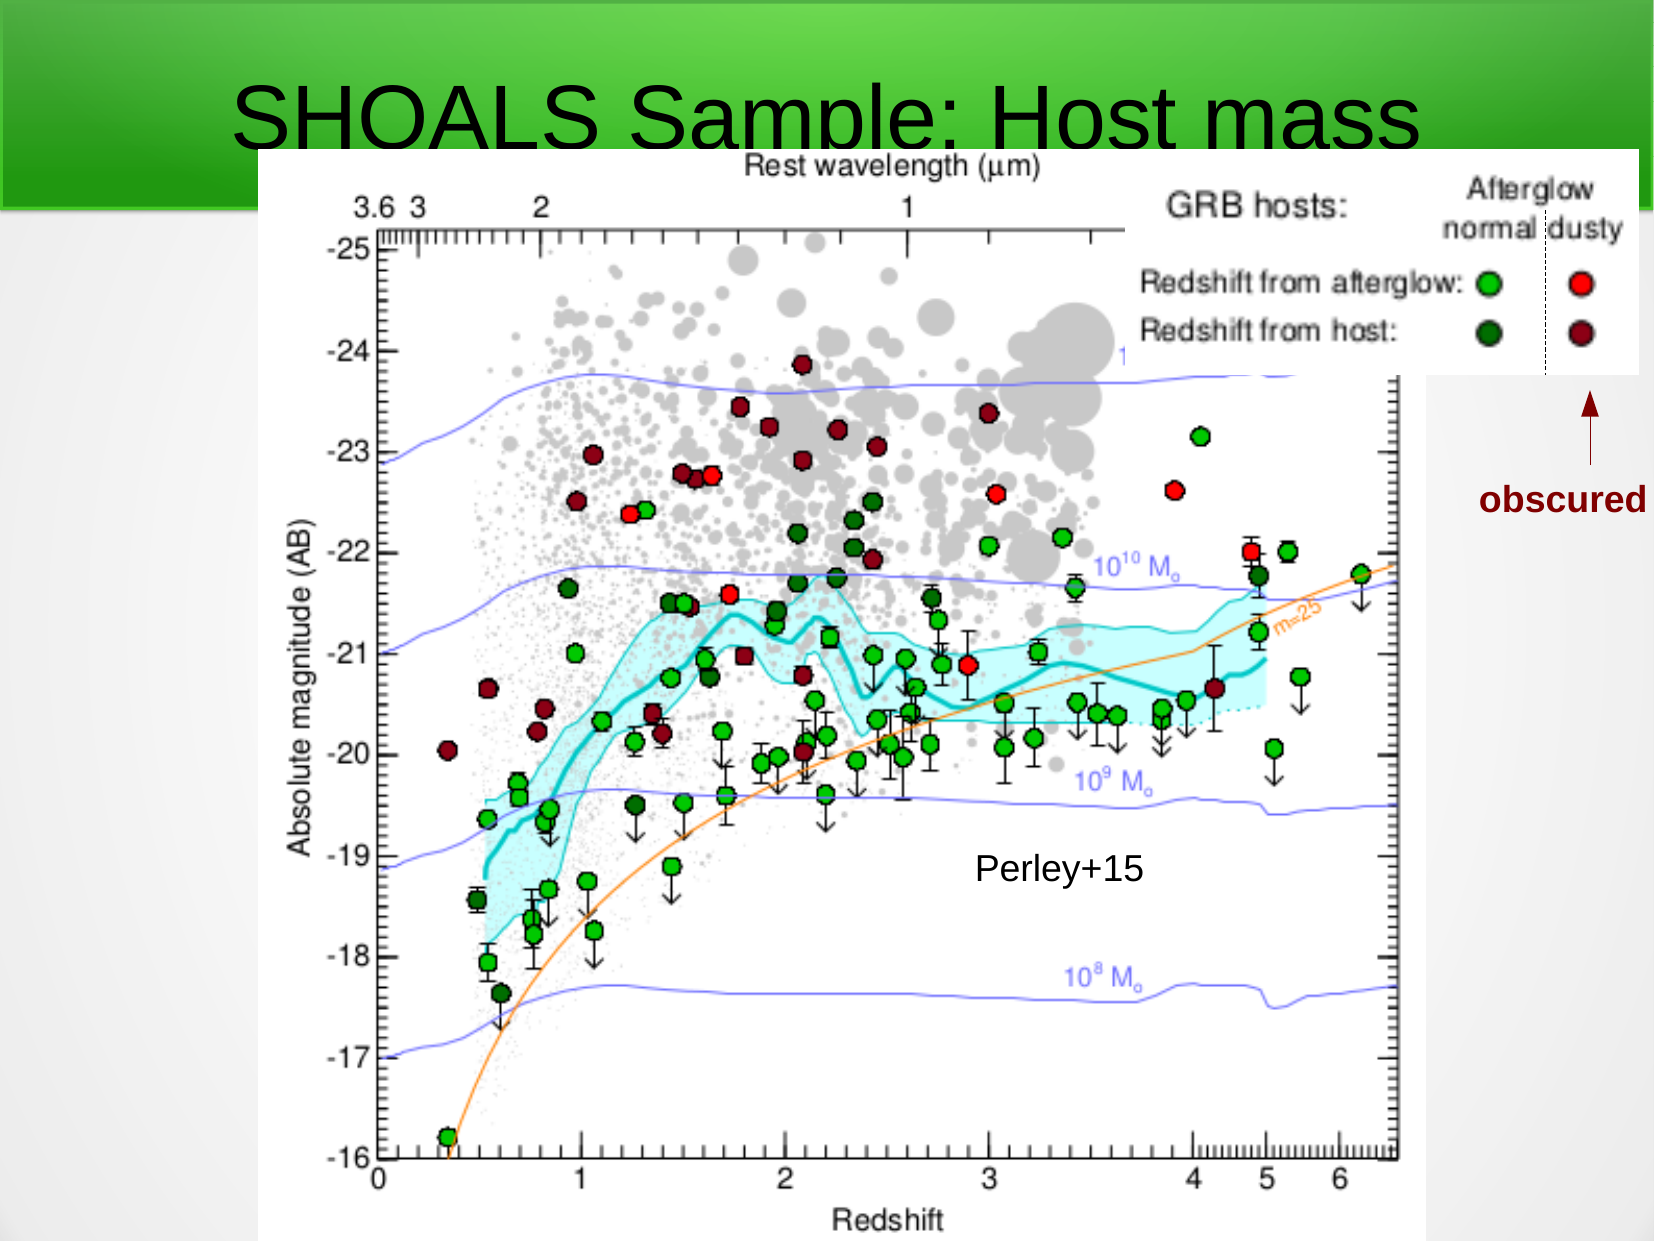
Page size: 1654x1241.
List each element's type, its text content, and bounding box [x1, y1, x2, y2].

text_box obscured [1464, 471, 1654, 529]
title SHOALS Sample: Host mass [82, 47, 1571, 189]
text_box Perley+15 [960, 840, 1351, 897]
picture [258, 149, 1639, 1241]
